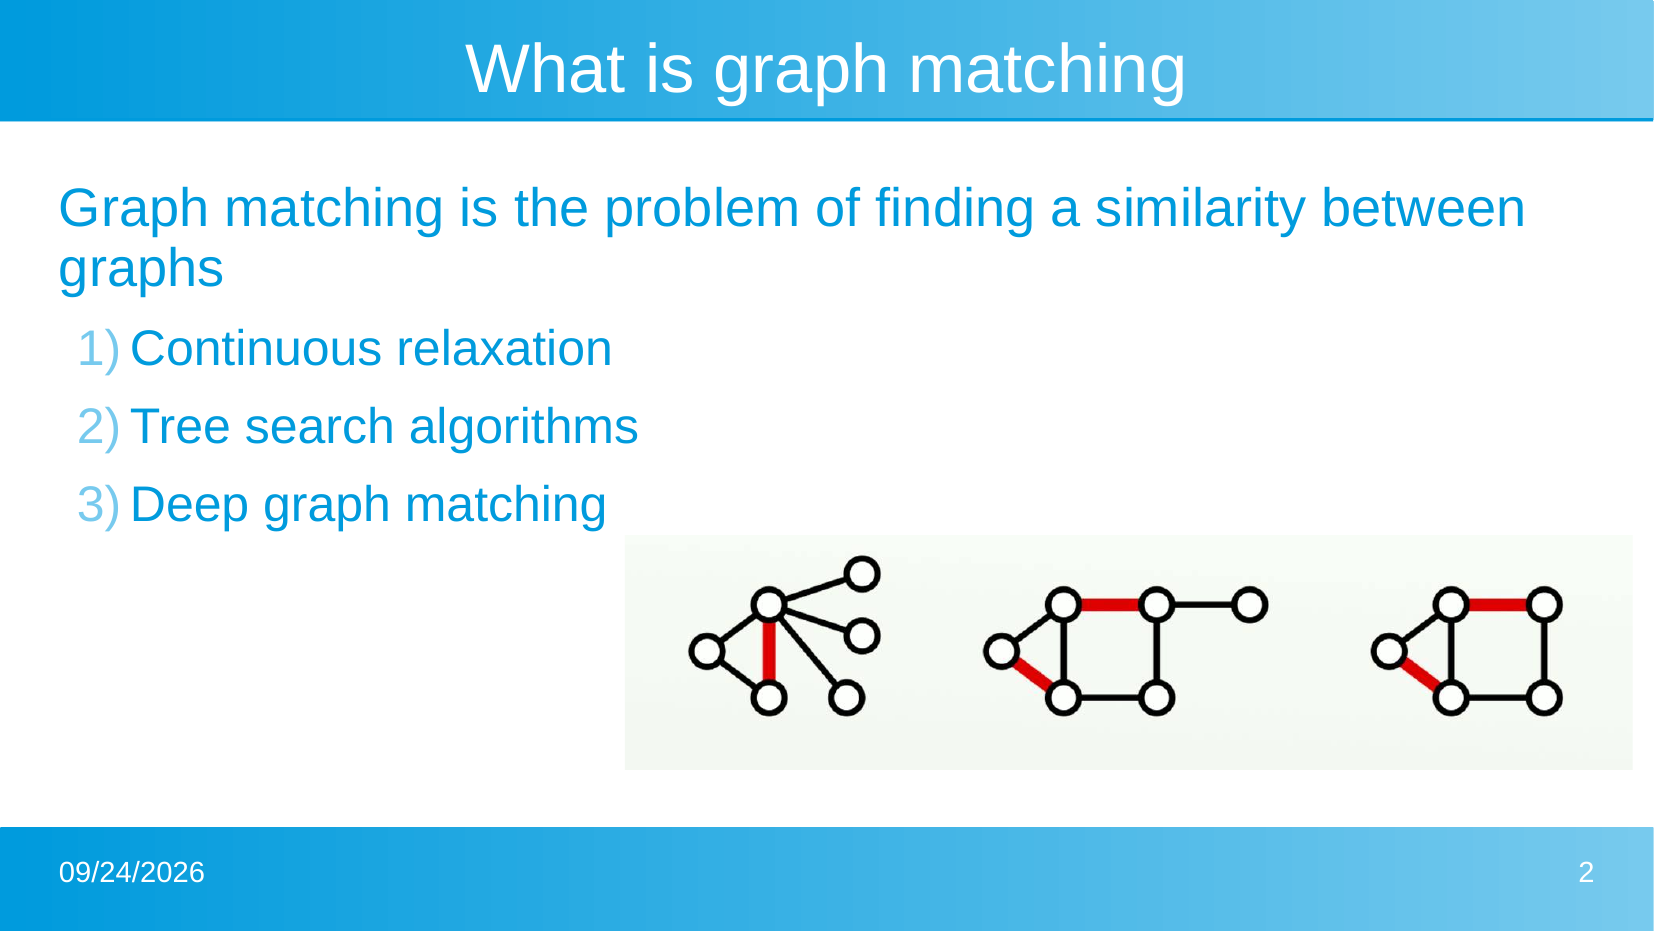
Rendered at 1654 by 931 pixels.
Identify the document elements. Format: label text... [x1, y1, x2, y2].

title What is graph matching [59, 29, 1595, 108]
list Graph matching is the problem of finding a similarity between graphs Continuous relaxation Tree search algorithms Deep graph matching [59, 177, 1595, 768]
picture [624, 535, 1633, 770]
